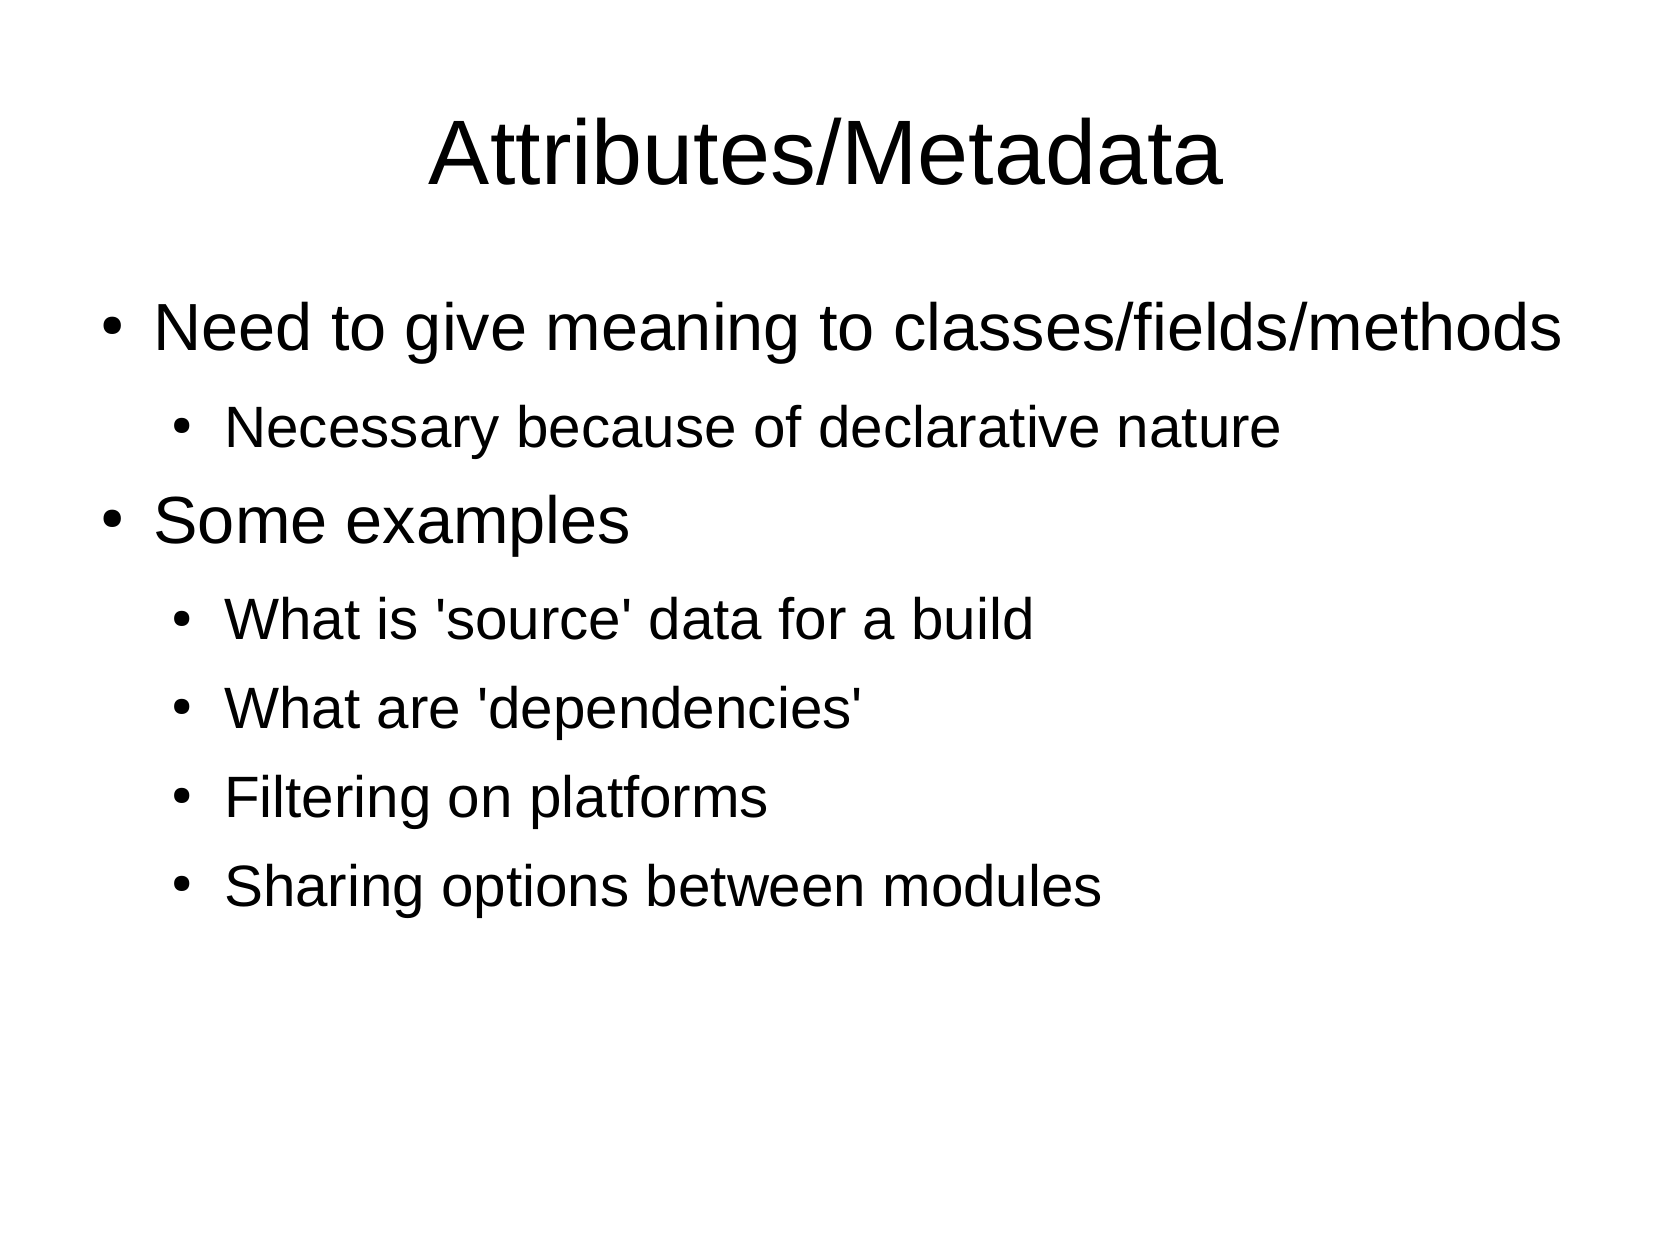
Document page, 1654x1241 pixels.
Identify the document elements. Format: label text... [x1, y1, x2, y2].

list Need to give meaning to classes/fields/methods Necessary because of declarative nature Some examples What is 'source' data for a build What are 'dependencies' Filtering on platforms Sharing options between modules [82, 290, 1571, 1109]
title Attributes/Metadata [82, 49, 1571, 257]
